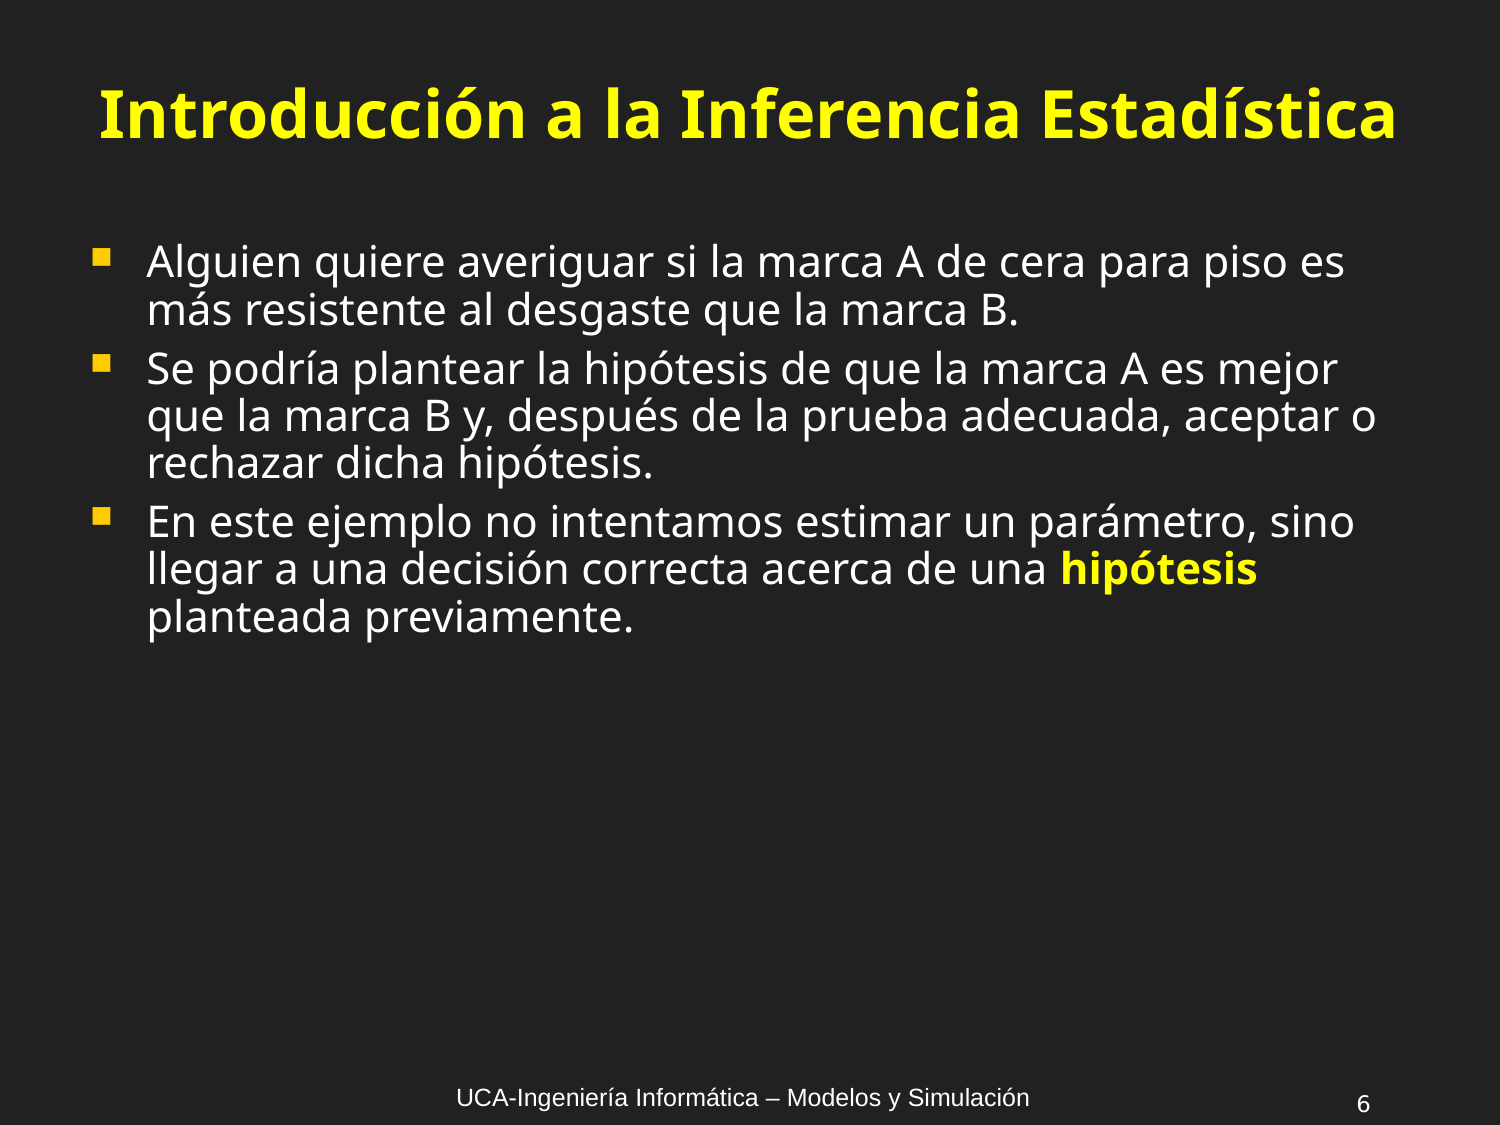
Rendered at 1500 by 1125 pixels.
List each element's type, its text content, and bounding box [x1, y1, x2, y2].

list Alguien quiere averiguar si la marca A de cera para piso es más resistente al desgaste que la marca B. Se podría plantear la hipótesis de que la marca A es mejor que la marca B y, después de la prueba adecuada, aceptar o rechazar dicha hipótesis. En este ejemplo no intentamos estimar un parámetro, sino llegar a una decisión correcta acerca de una hipótesis planteada previamente. [75, 232, 1426, 1051]
title Introducción a la Inferencia Estadística [75, 37, 1426, 188]
